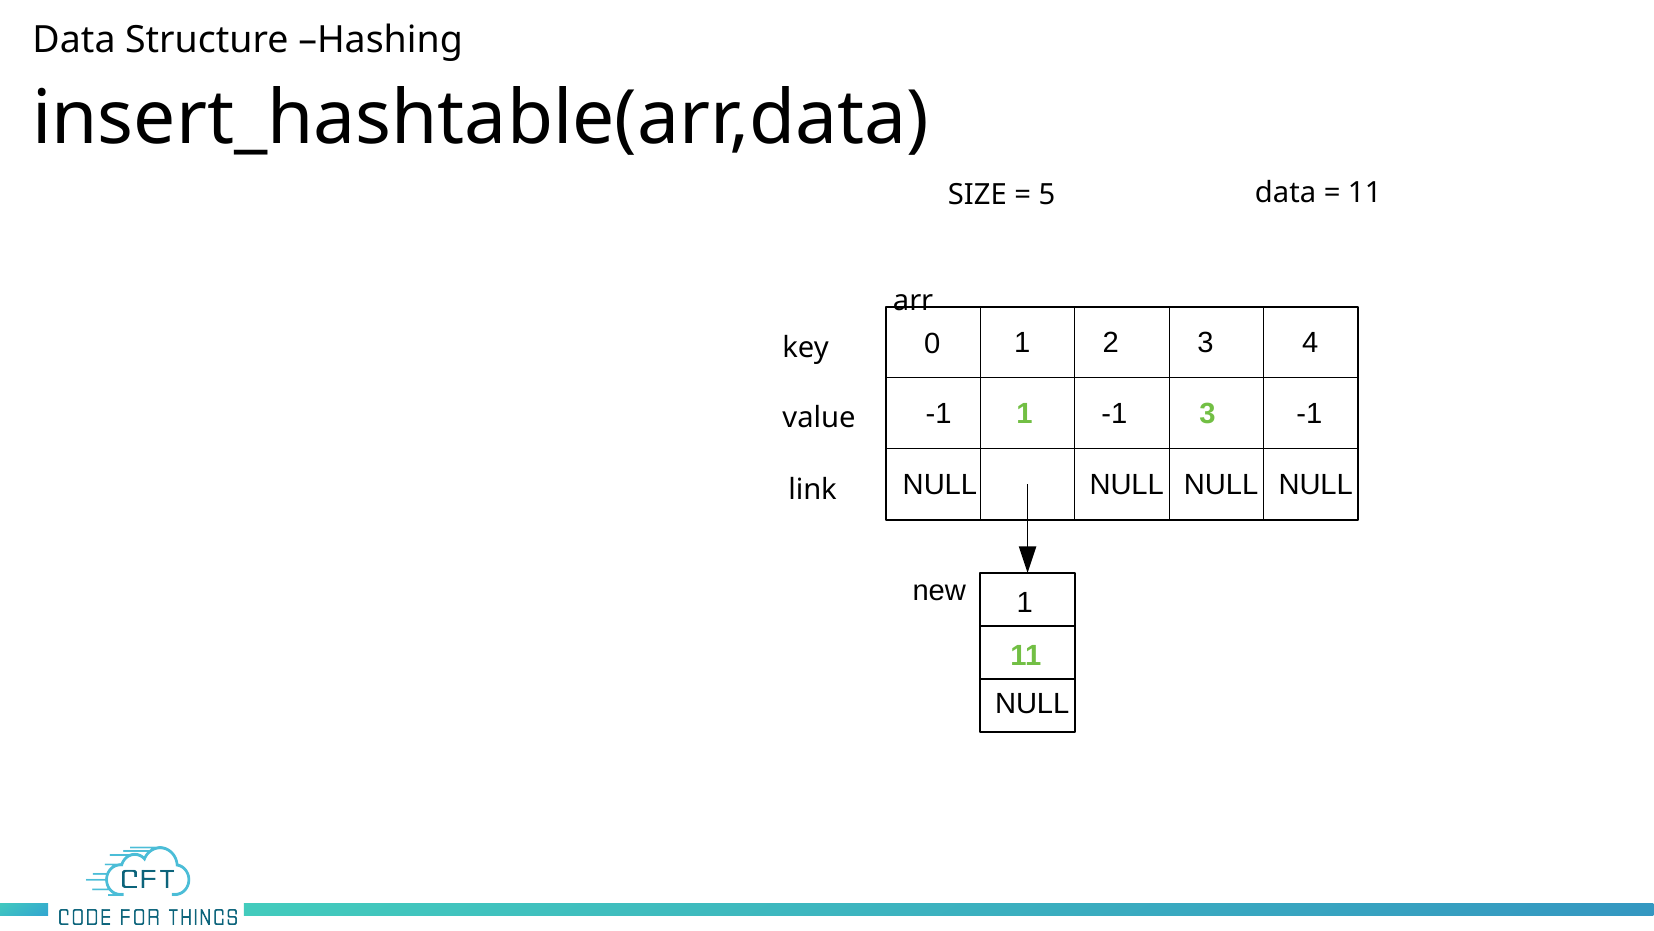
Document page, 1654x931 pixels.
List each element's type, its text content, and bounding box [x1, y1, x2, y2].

text_box 1 [1001, 578, 1048, 626]
text_box [981, 449, 1074, 520]
text_box [885, 473, 980, 520]
text_box key [767, 318, 910, 403]
text_box [1170, 378, 1263, 448]
text_box NULL [1074, 460, 1169, 508]
text_box [1075, 449, 1169, 460]
text_box [1264, 378, 1359, 448]
text_box [1075, 307, 1169, 377]
picture [59, 846, 237, 925]
text_box [1170, 307, 1263, 377]
text_box 4 [1287, 318, 1334, 367]
text_box 3 [1184, 389, 1241, 438]
text_box [981, 307, 1074, 377]
text_box arr [878, 272, 1056, 322]
text_box [898, 449, 980, 460]
text_box [980, 727, 1075, 733]
title Data Structure –Hashing insert_hashtable(arr,data) [32, 12, 1184, 166]
text_box new [897, 566, 1002, 615]
text_box link [773, 460, 863, 510]
text_box NULL [887, 460, 993, 509]
text_box [1264, 307, 1359, 377]
text_box data = 11 [1240, 163, 1418, 213]
text_box [981, 378, 1074, 448]
text_box NULL [1169, 460, 1263, 508]
text_box 0 [909, 319, 956, 368]
text_box 3 [1182, 318, 1229, 367]
text_box [1075, 378, 1169, 448]
text_box [898, 378, 980, 448]
text_box NULL [1263, 460, 1368, 509]
text_box [1170, 508, 1263, 520]
text_box [1170, 449, 1263, 460]
text_box [1075, 508, 1169, 520]
text_box 1 [1001, 389, 1058, 438]
text_box SIZE = 5 [933, 165, 1111, 215]
text_box [1264, 449, 1359, 460]
text_box 11 [995, 631, 1075, 679]
text_box -1 [910, 389, 967, 438]
text_box -1 [1086, 389, 1143, 438]
text_box -1 [1281, 389, 1338, 438]
text_box [910, 322, 980, 377]
text_box 1 [999, 318, 1046, 367]
text_box [980, 572, 1075, 679]
text_box [1264, 509, 1359, 520]
text_box 2 [1087, 318, 1134, 367]
text_box value [767, 389, 898, 473]
text_box NULL [980, 679, 1085, 727]
